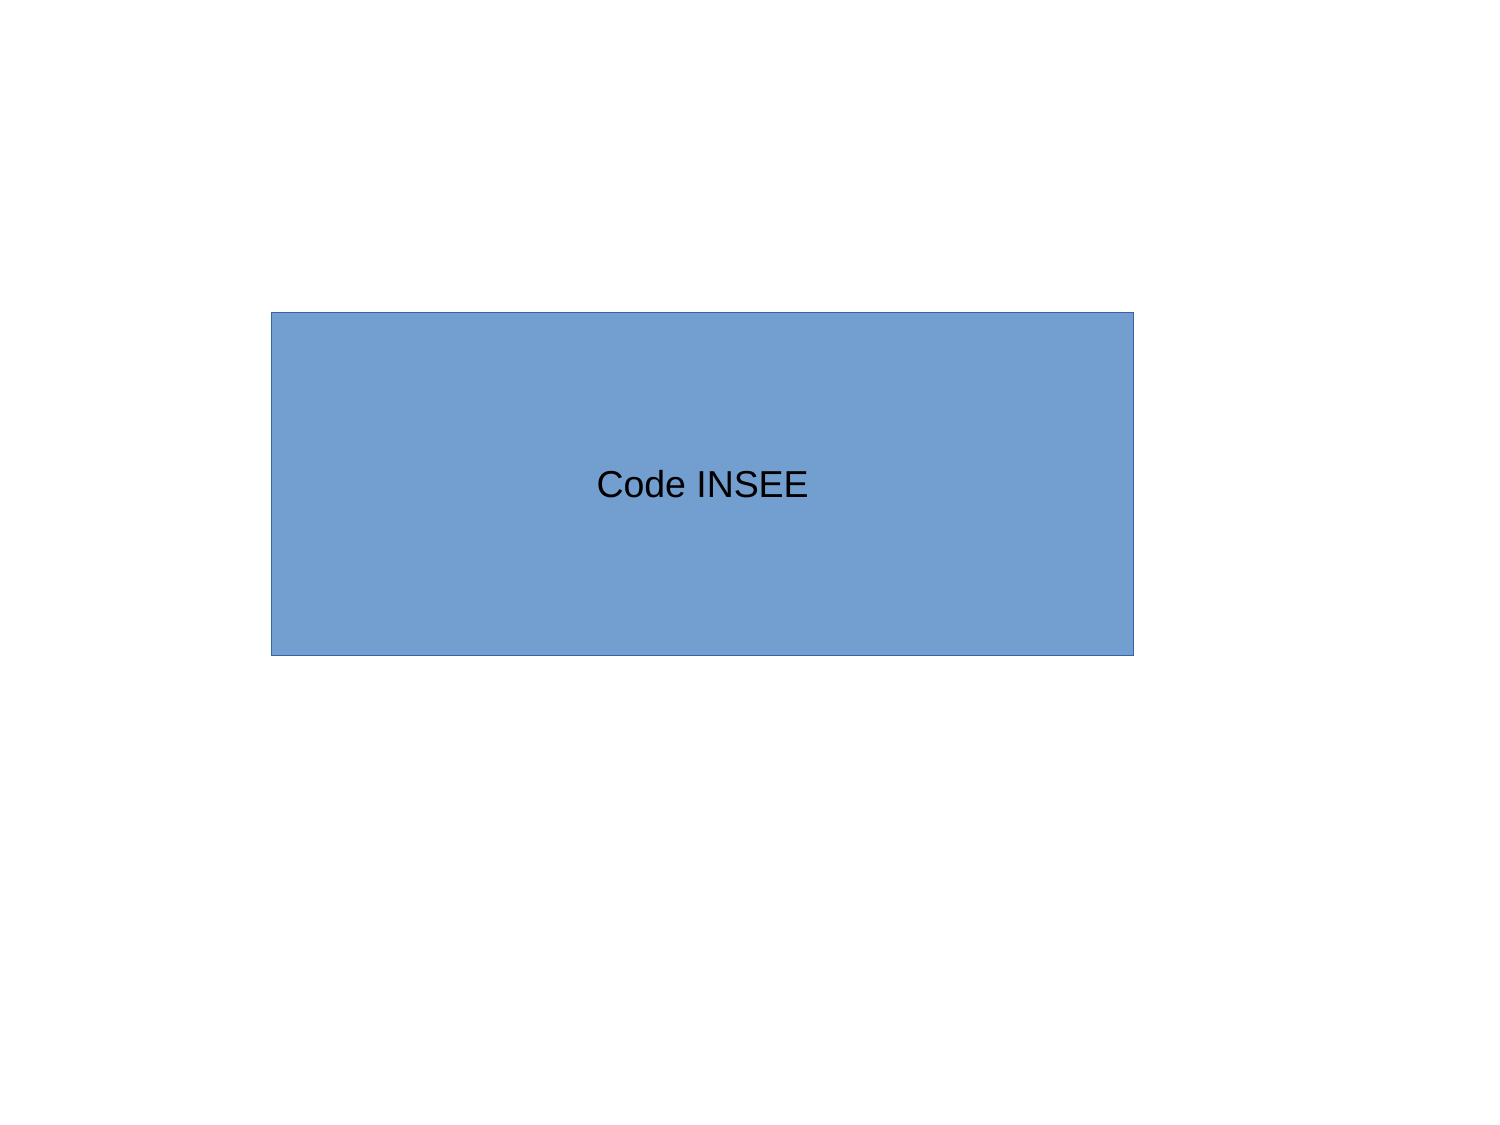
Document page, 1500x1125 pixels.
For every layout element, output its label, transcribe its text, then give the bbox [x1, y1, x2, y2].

text_box Code INSEE [271, 312, 1134, 656]
